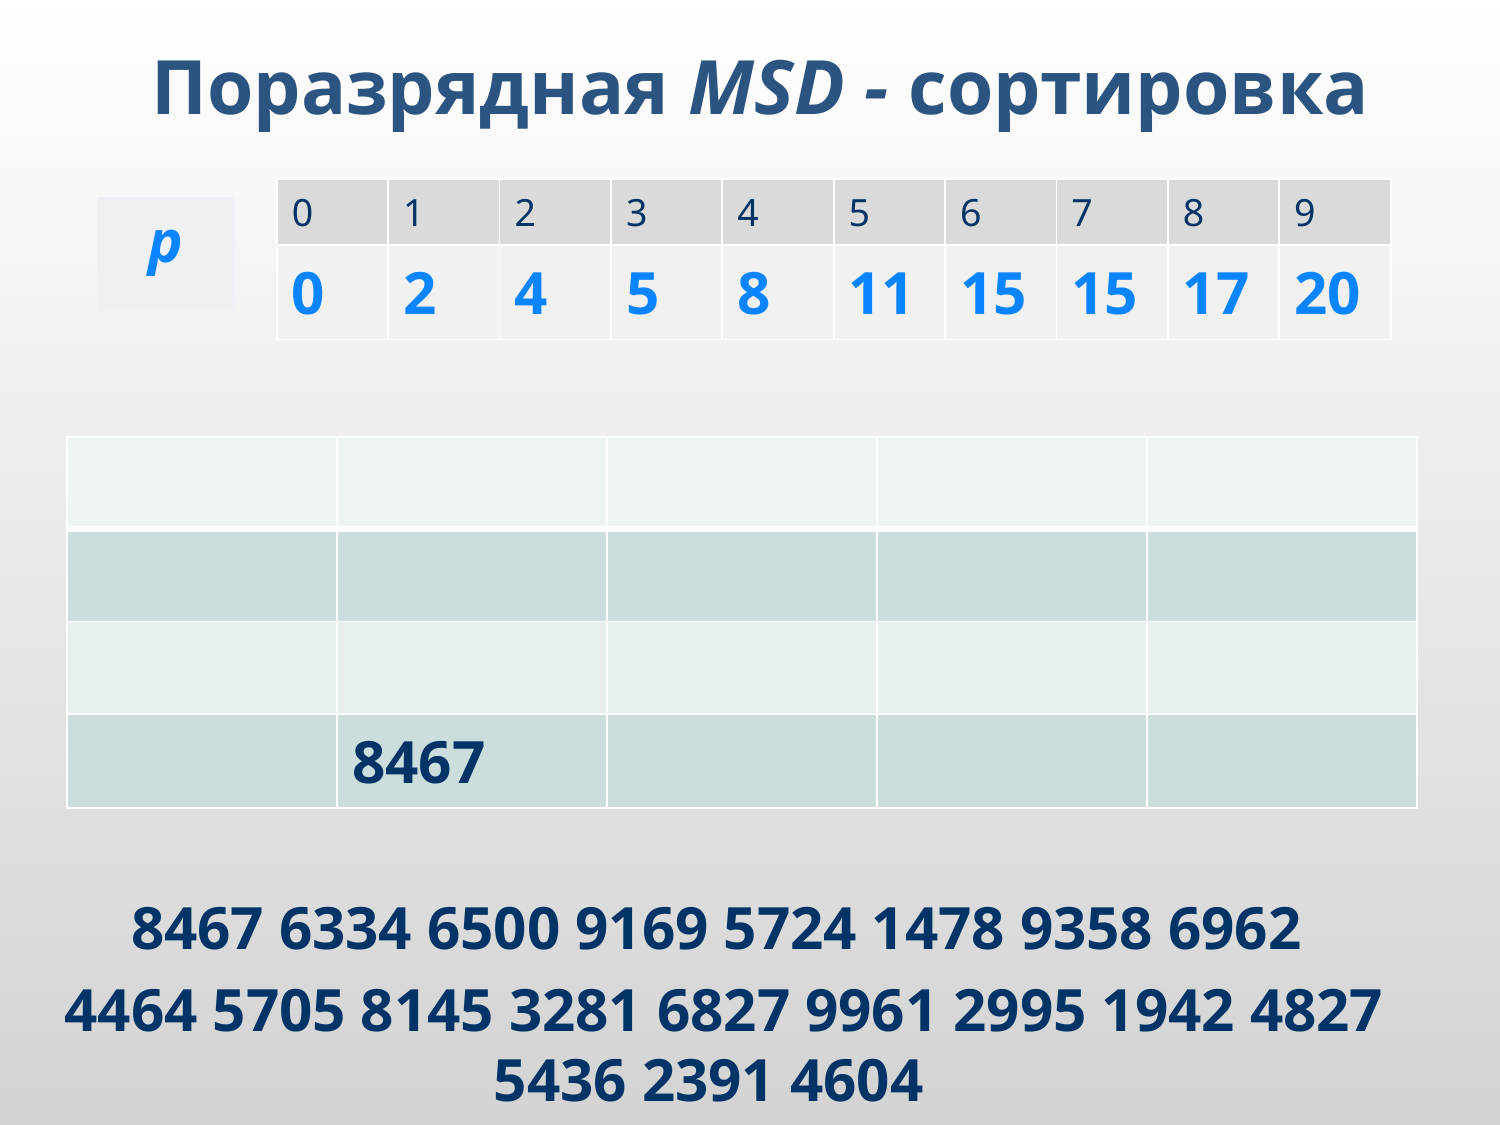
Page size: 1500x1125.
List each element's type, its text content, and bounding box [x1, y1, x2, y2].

table_cell 0 [278, 246, 387, 339]
table_cell [1148, 715, 1416, 807]
table_cell [1148, 532, 1416, 621]
table_cell 2 [389, 246, 499, 339]
table_header 4 [723, 180, 833, 244]
table_header [338, 438, 606, 526]
table_cell 20 [1280, 246, 1390, 339]
table_header 7 [1057, 180, 1167, 244]
table_cell [878, 532, 1146, 621]
table_cell [68, 532, 336, 621]
table_cell [68, 622, 336, 713]
table_cell 4 [500, 246, 610, 339]
table_header [68, 438, 336, 526]
table_header 9 [1280, 180, 1390, 244]
table_header [878, 438, 1146, 526]
table_cell [338, 532, 606, 621]
text_box p [97, 197, 235, 311]
table_header [608, 438, 876, 526]
table_cell [338, 622, 606, 713]
table_cell [878, 622, 1146, 713]
table_cell [68, 715, 336, 807]
table_header 3 [612, 180, 721, 244]
table_cell 11 [835, 246, 944, 339]
table_header 0 [278, 180, 387, 244]
table_cell [878, 715, 1146, 807]
table_cell 15 [1057, 246, 1167, 339]
text_box 8467 6334 6500 9169 5724 1478 9358 6962 4464 5705 8145 3281 6827 9961 2995 1942 4827 5436 2391 4604 [0, 883, 1433, 1121]
table_cell [608, 532, 876, 621]
table_header 8 [1169, 180, 1278, 244]
table_header 1 [389, 180, 499, 244]
table_cell 5 [612, 246, 721, 339]
table_cell 17 [1169, 246, 1278, 339]
table_cell 8467 [338, 715, 606, 807]
table_header 5 [835, 180, 944, 244]
table_header 2 [500, 180, 610, 244]
table_header 6 [946, 180, 1056, 244]
table_cell 15 [946, 246, 1056, 339]
table_cell [608, 622, 876, 713]
text_box Поразрядная MSD - сортировка [85, 47, 1436, 123]
table_cell [1148, 622, 1416, 713]
table_header [1148, 438, 1416, 526]
table_cell 8 [723, 246, 833, 339]
table_cell [608, 715, 876, 807]
